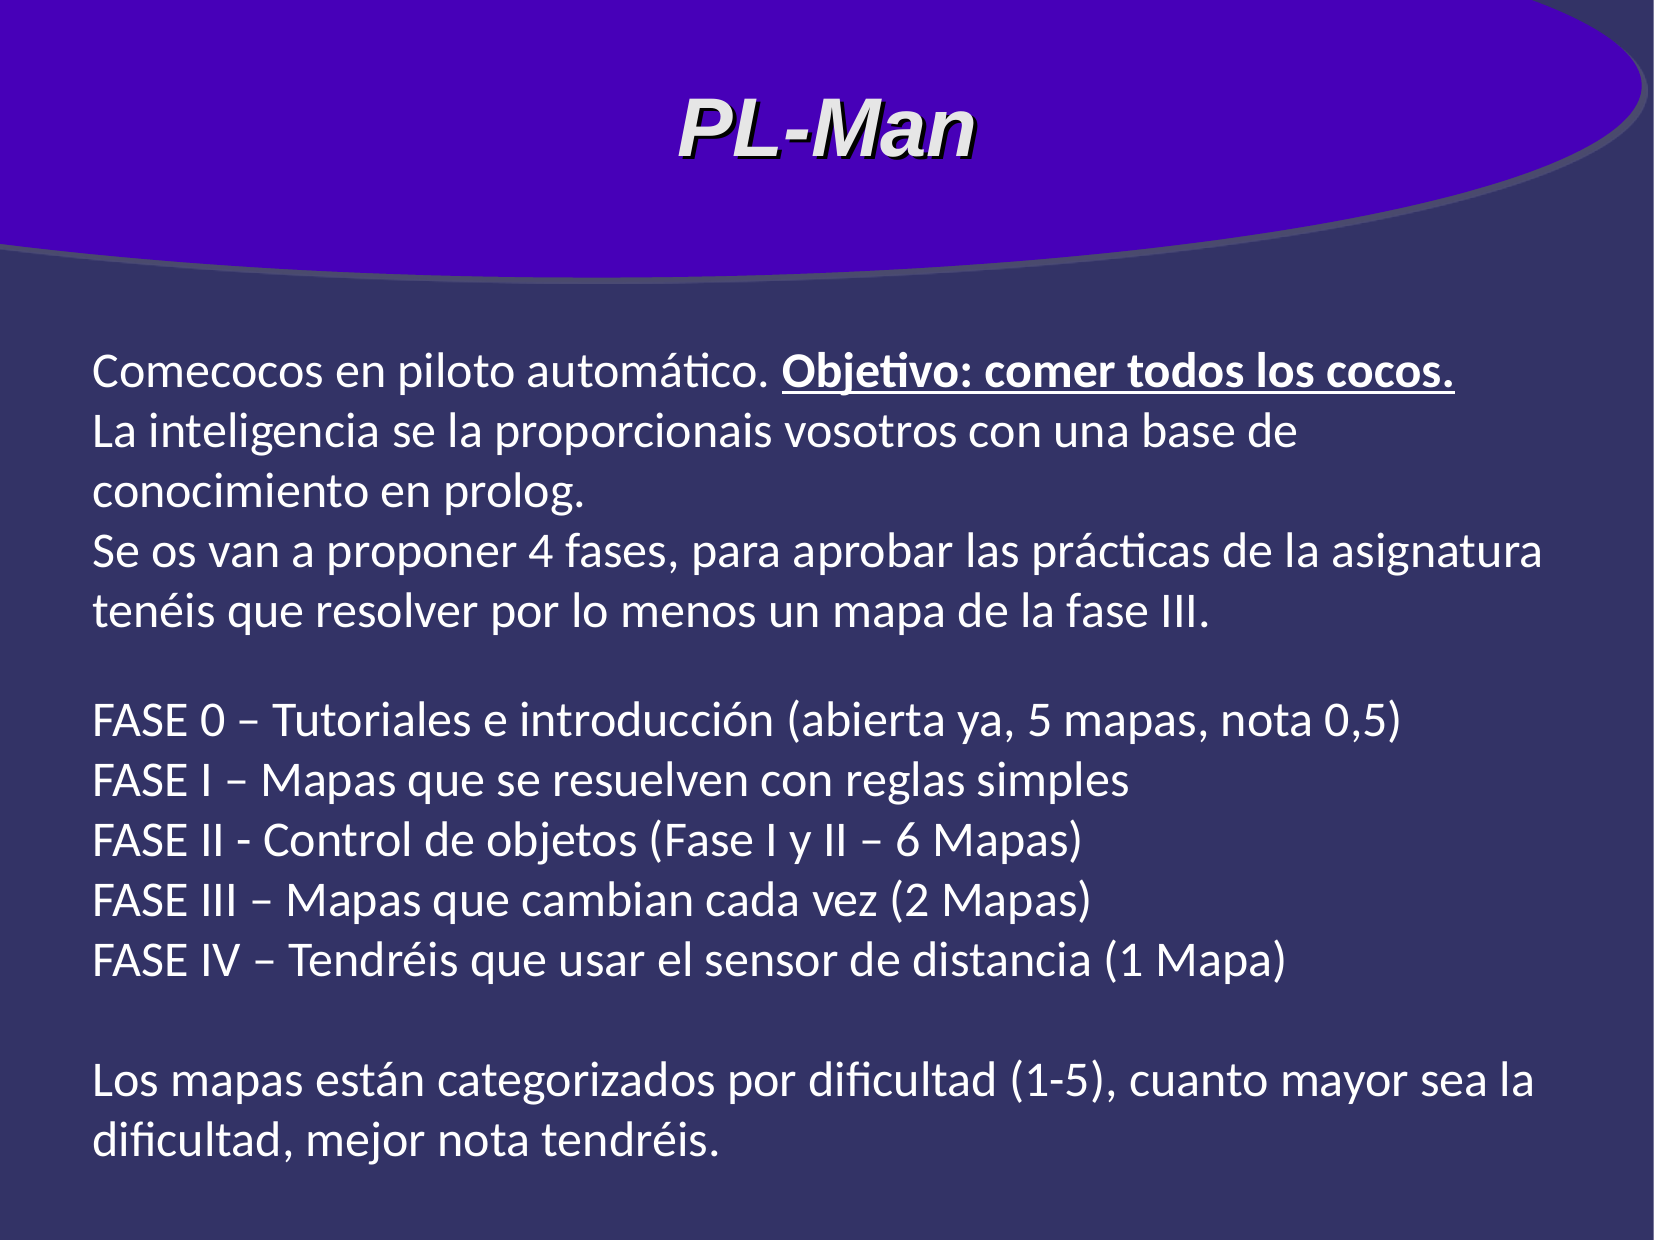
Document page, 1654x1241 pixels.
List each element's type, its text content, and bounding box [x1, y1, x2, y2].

text_box PL-Man [121, 72, 1534, 174]
text_box FASE 0 – Tutoriales e introducción (abierta ya, 5 mapas, nota 0,5) FASE I – Mapas que se resuelven con reglas simples FASE II - Control de objetos (Fase I y II – 6 Mapas) FASE III – Mapas que cambian cada vez (2 Mapas) FASE IV – Tendréis que usar el sensor de distancia (1 Mapa) Los mapas están categorizados por dificultad (1-5), cuanto mayor sea la dificultad, mejor nota tendréis. [77, 678, 1578, 1179]
text_box Comecocos en piloto automático. Objetivo: comer todos los cocos. La inteligencia se la proporcionais vosotros con una base de conocimiento en prolog. Se os van a proponer 4 fases, para aprobar las prácticas de la asignatura tenéis que resolver por lo menos un mapa de la fase III. [77, 330, 1578, 649]
